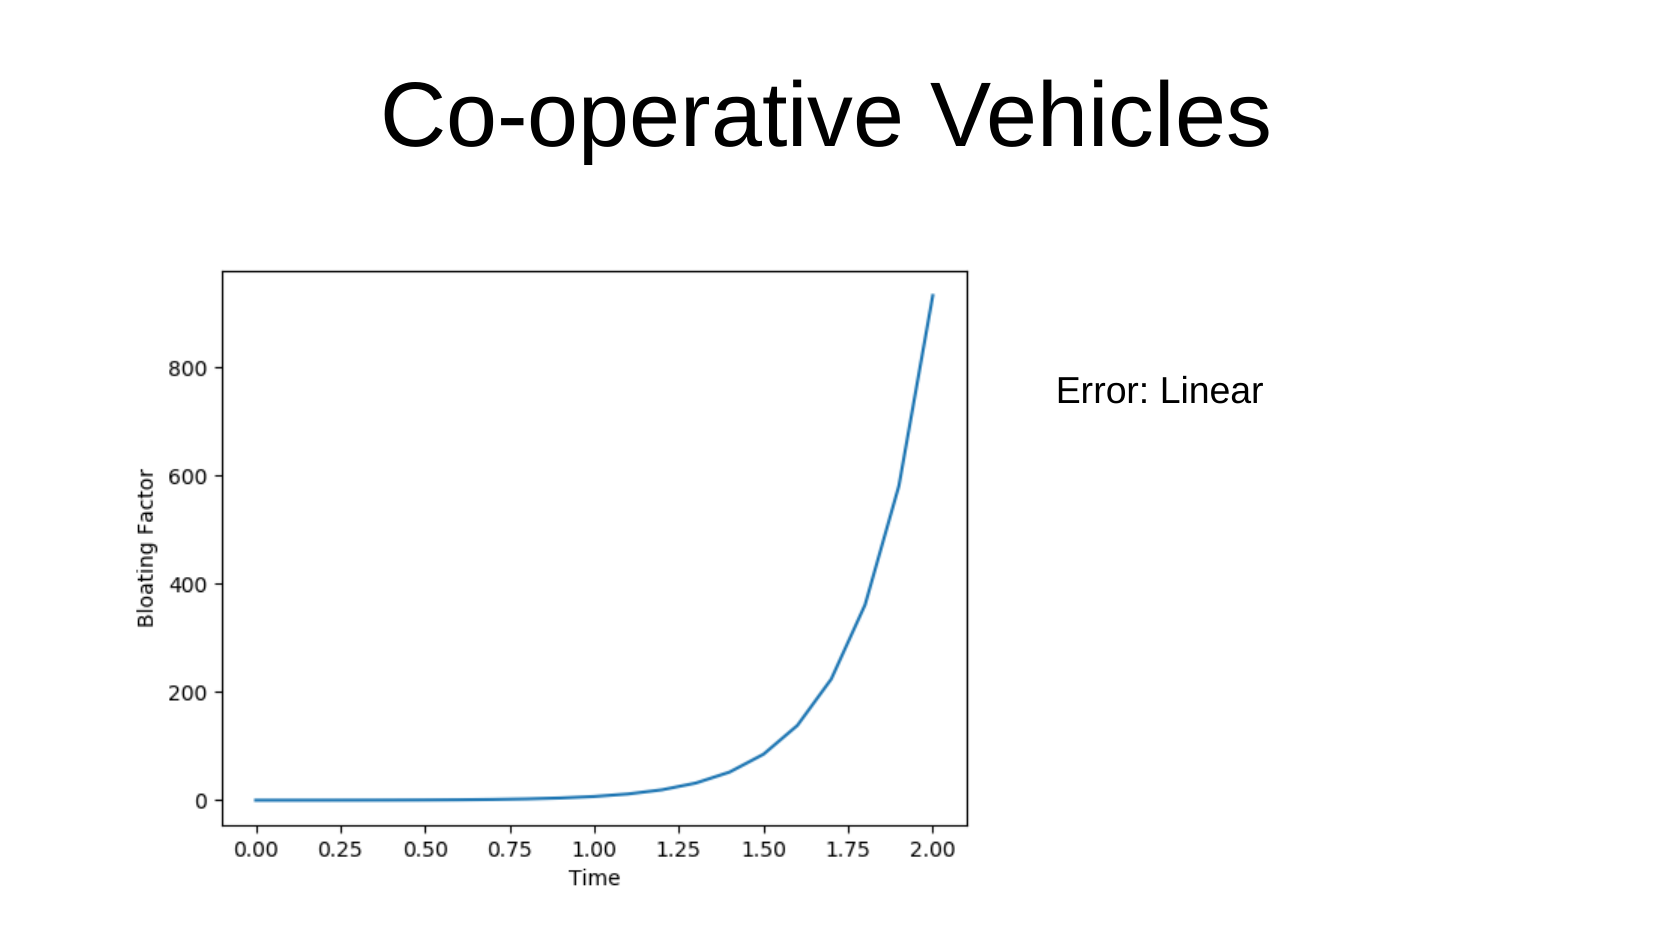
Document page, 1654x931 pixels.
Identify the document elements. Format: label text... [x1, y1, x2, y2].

picture [102, 184, 1063, 905]
title Co-operative Vehicles [82, 37, 1571, 193]
text_box Error: Linear [1041, 362, 1288, 461]
